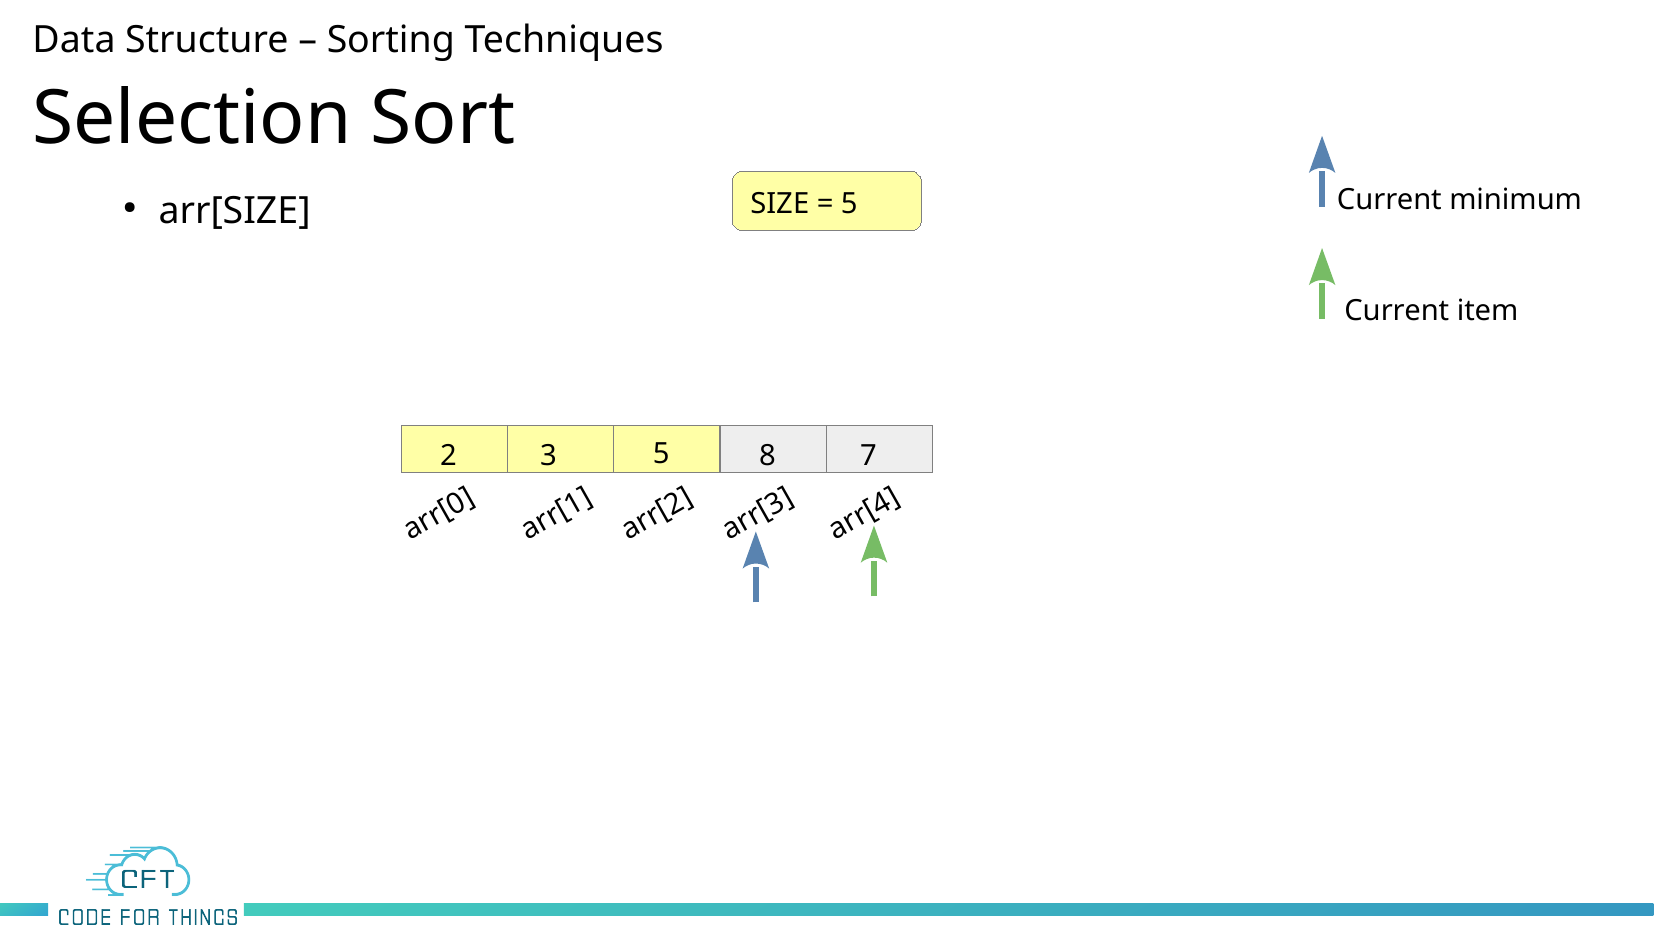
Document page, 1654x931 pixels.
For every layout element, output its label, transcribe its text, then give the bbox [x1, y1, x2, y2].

text_box [724, 425, 933, 473]
text_box arr[SIZE] [108, 176, 353, 243]
picture [59, 846, 237, 925]
text_box arr[2] [596, 475, 733, 566]
text_box arr[0] [377, 473, 519, 566]
text_box Current item [1329, 281, 1545, 331]
text_box 5 [638, 425, 724, 475]
text_box [732, 171, 922, 231]
text_box Current minimum [1322, 171, 1611, 221]
text_box 2 [425, 427, 492, 477]
text_box arr[3] [696, 450, 839, 566]
text_box arr[1] [495, 473, 632, 587]
title Data Structure – Sorting Techniques Selection Sort [32, 12, 1184, 166]
text_box 8 [744, 427, 793, 477]
text_box 7 [845, 427, 912, 477]
text_box [401, 425, 638, 473]
text_box 3 [525, 427, 593, 477]
text_box arr[4] [806, 450, 957, 587]
text_box SIZE = 5 [735, 175, 916, 225]
